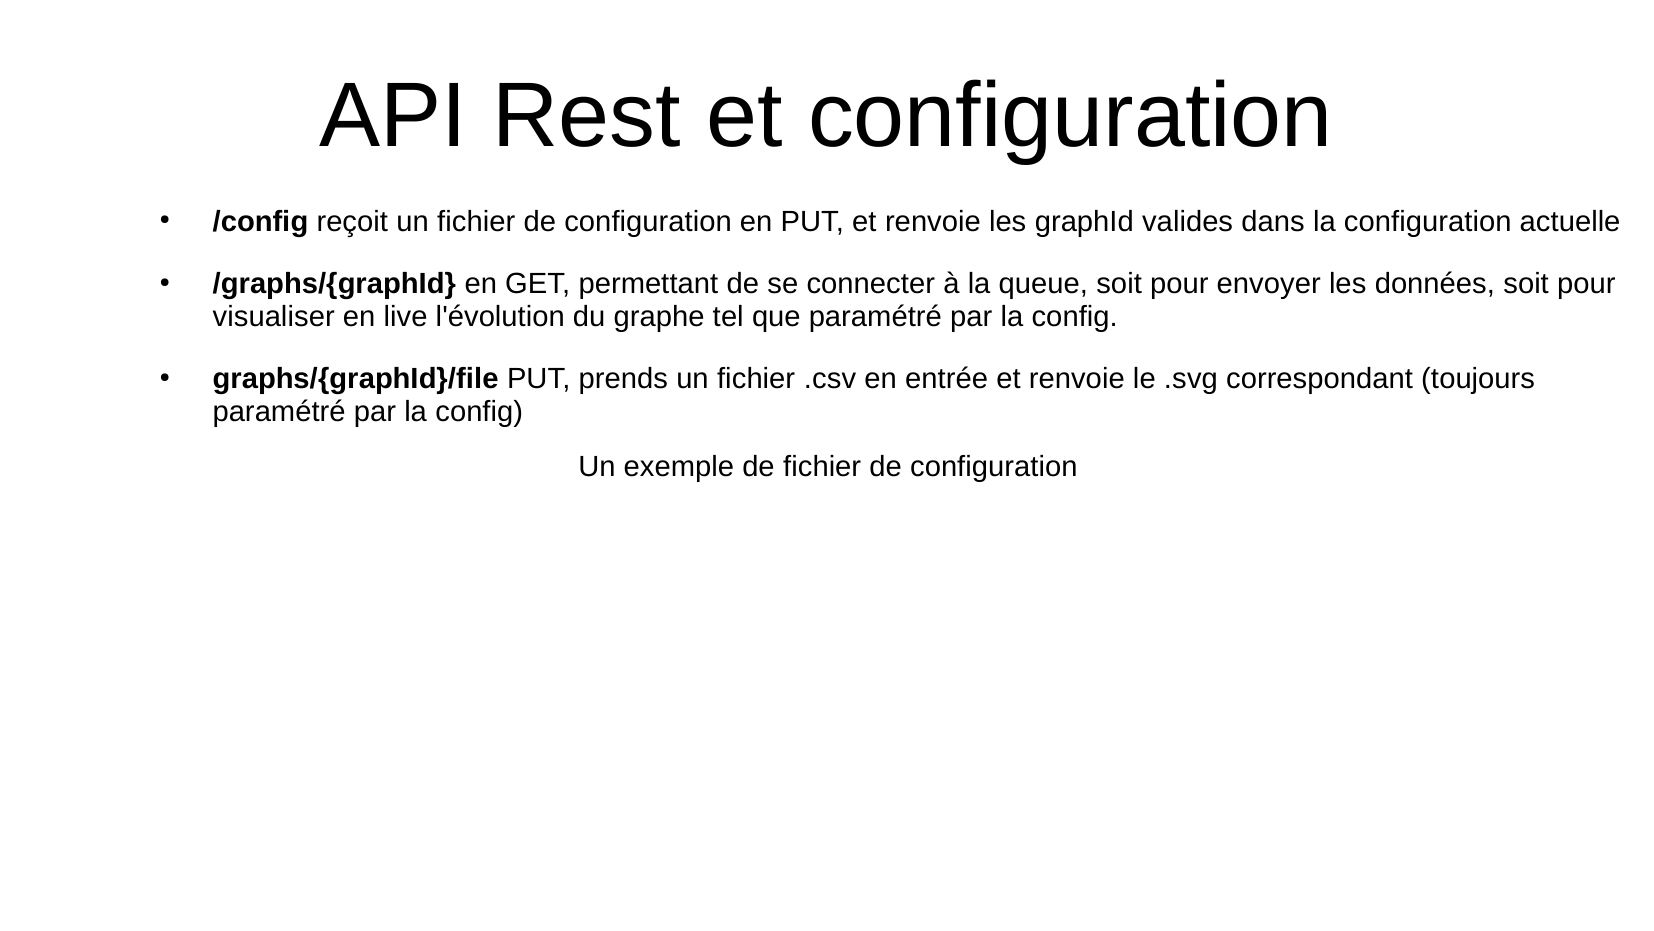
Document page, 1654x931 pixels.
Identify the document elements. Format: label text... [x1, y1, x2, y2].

list /config reçoit un fichier de configuration en PUT, et renvoie les graphId valides dans la configuration actuelle /graphs/{graphId} en GET, permettant de se connecter à la queue, soit pour envoyer les données, soit pour visualiser en live l'évolution du graphe tel que paramétré par la config. graphs/{graphId}/file PUT, prends un fichier .csv en entrée et renvoie le .svg correspondant (toujours paramétré par la config) [141, 204, 1630, 745]
title API Rest et configuration [82, 12, 1571, 218]
text_box Un exemple de fichier de configuration [563, 442, 1094, 490]
